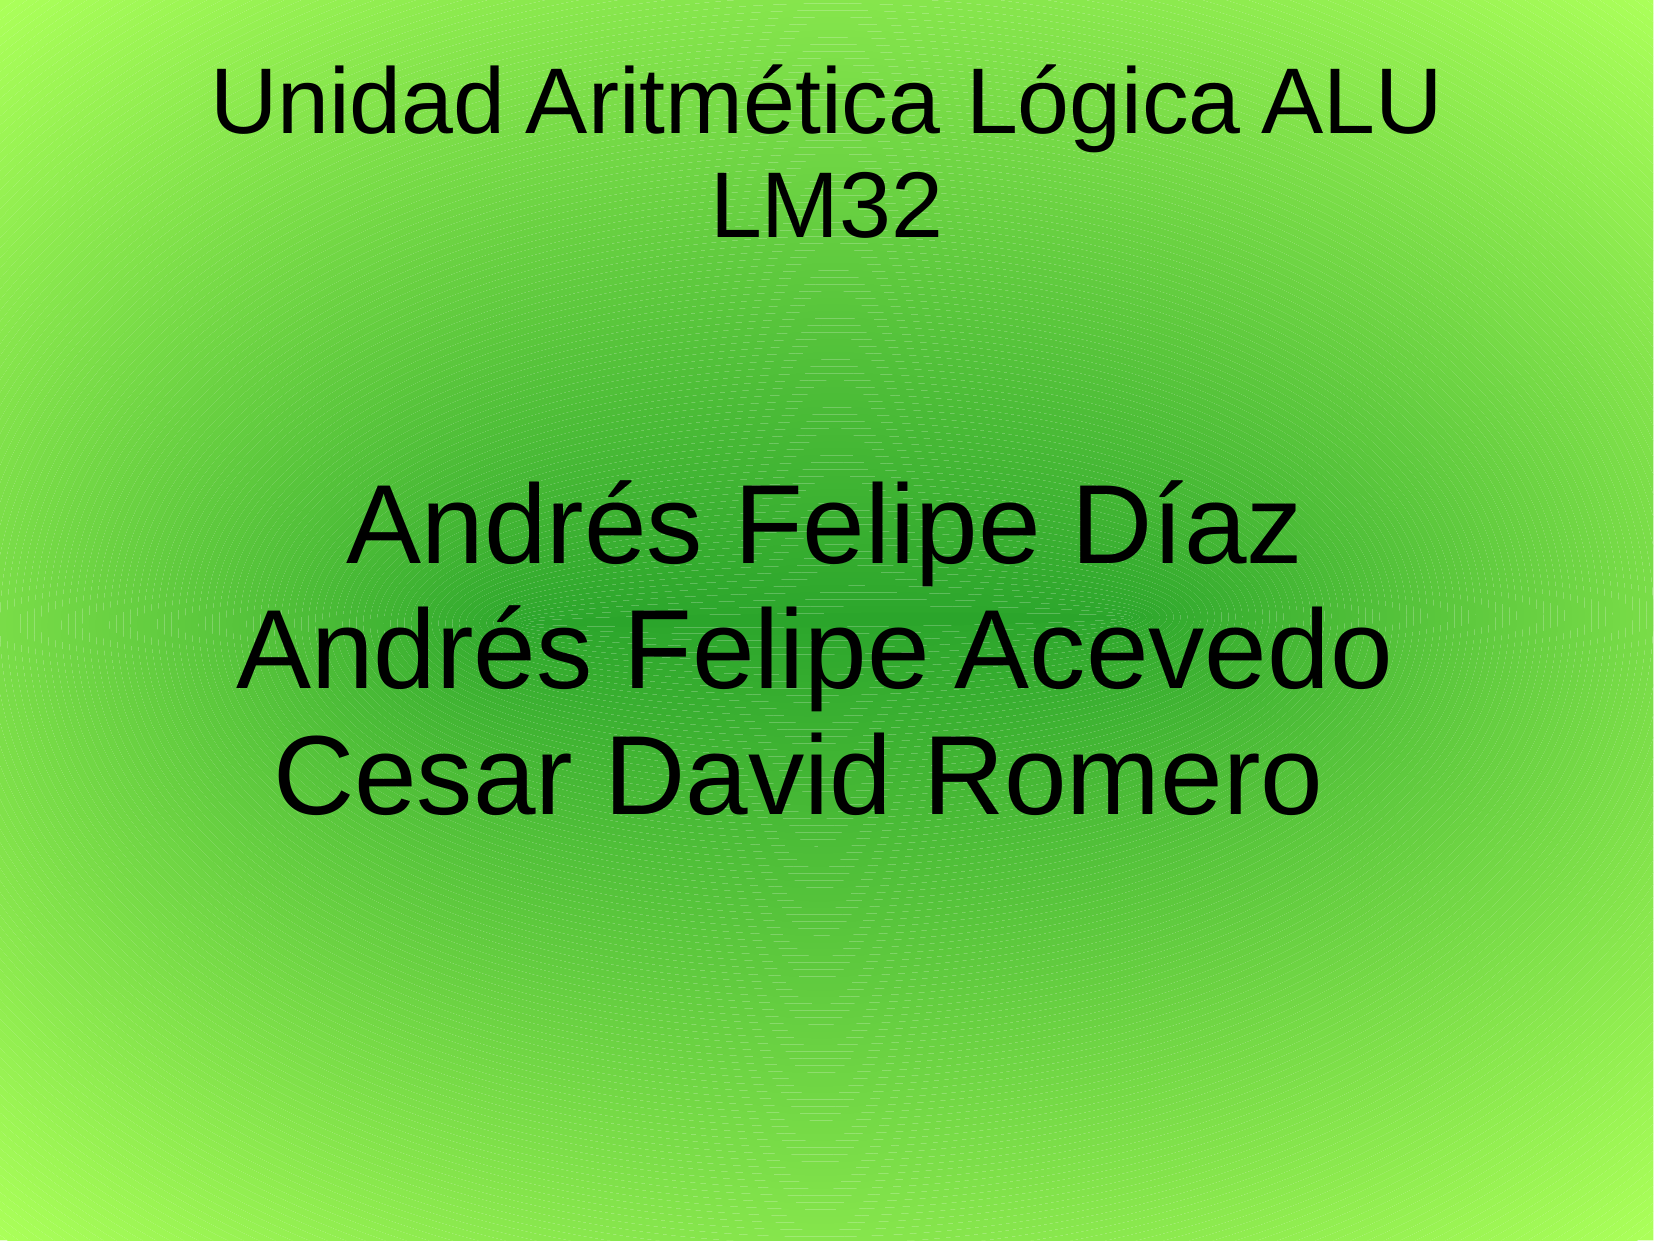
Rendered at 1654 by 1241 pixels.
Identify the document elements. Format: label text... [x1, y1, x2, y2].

subtitle Andrés Felipe Díaz Andrés Felipe Acevedo Cesar David Romero [82, 290, 1571, 1010]
title Unidad Aritmética Lógica ALU LM32 [82, 48, 1571, 258]
